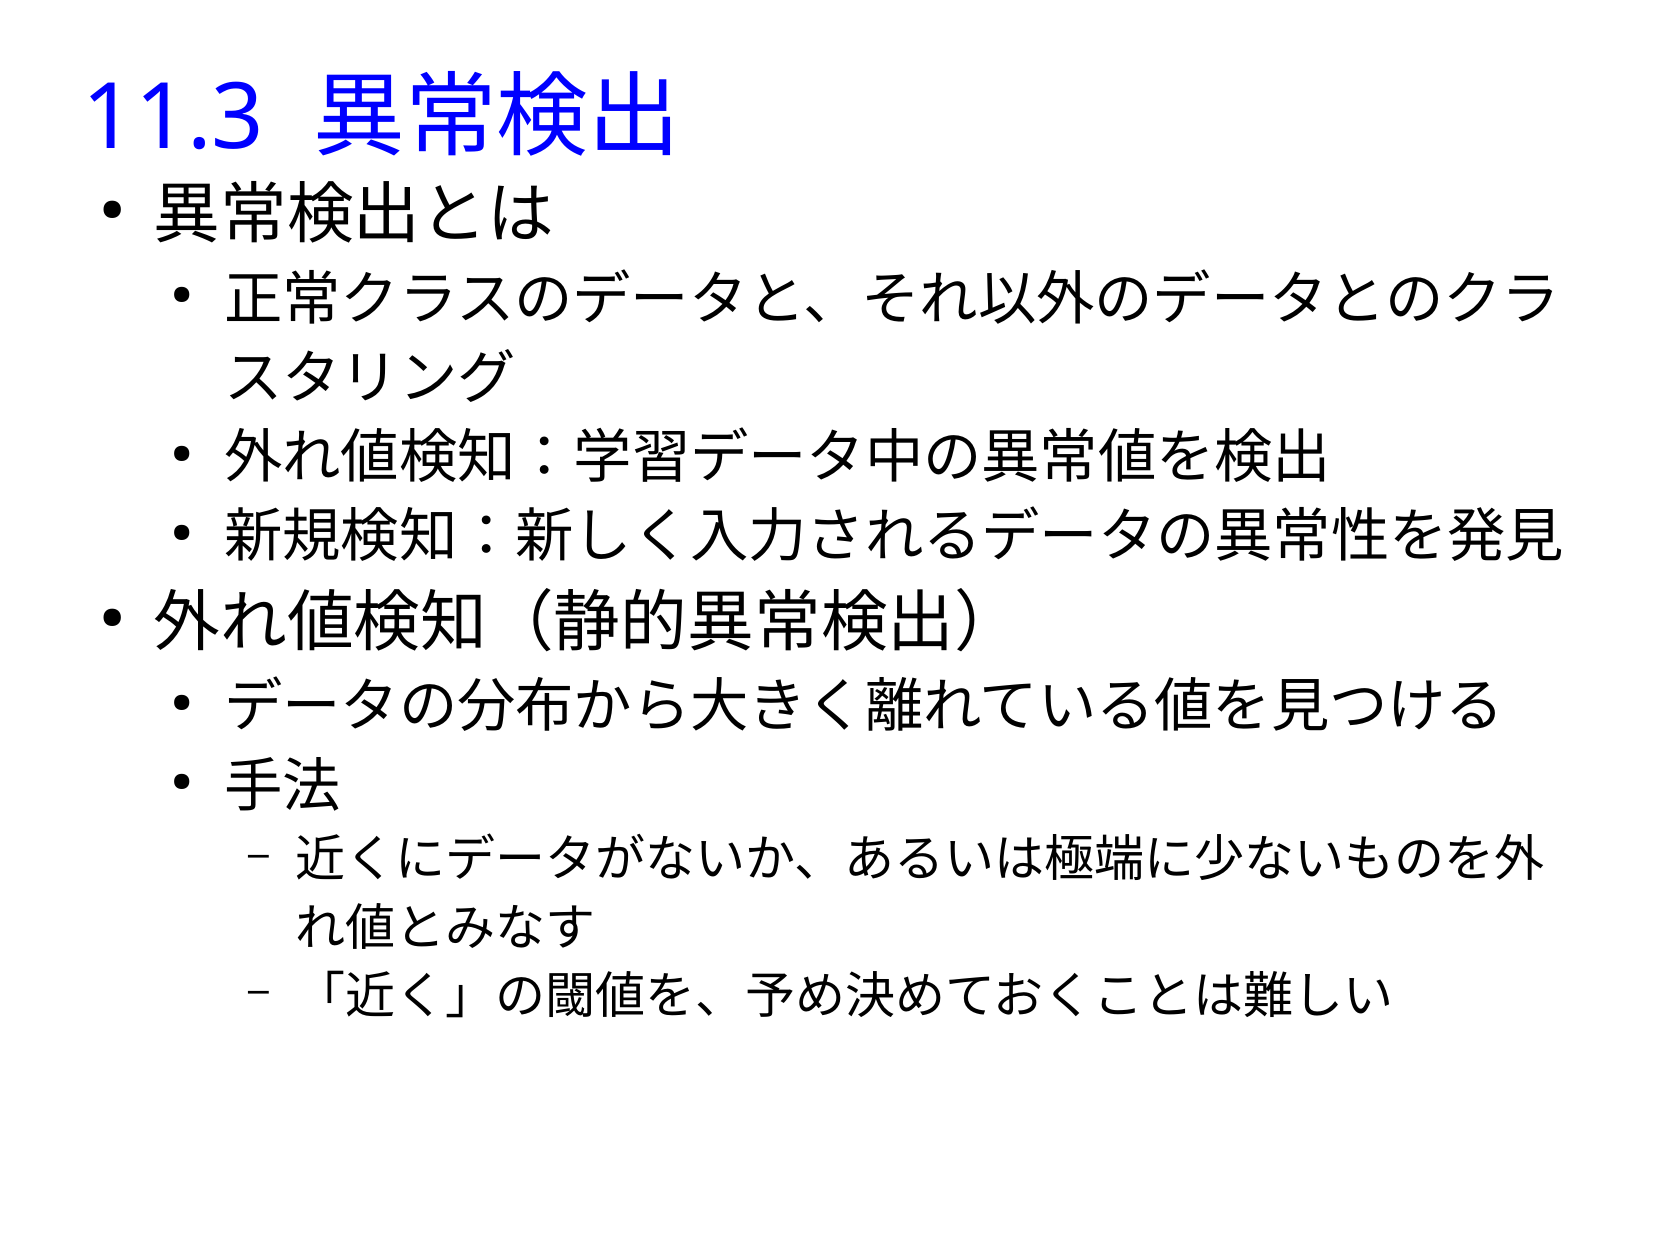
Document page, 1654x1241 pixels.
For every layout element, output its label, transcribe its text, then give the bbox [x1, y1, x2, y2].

title 11.3 異常検出 [82, 44, 1571, 166]
list 異常検出とは 正常クラスのデータと、それ以外のデータとのクラスタリング 外れ値検知：学習データ中の異常値を検出 新規検知：新しく入力されるデータの異常性を発見 外れ値検知（静的異常検出） データの分布から大きく離れている値を見つける 手法 近くにデータがないか、あるいは極端に少ないものを外れ値とみなす 「近く」の閾値を、予め決めておくことは難しい [82, 166, 1571, 1117]
